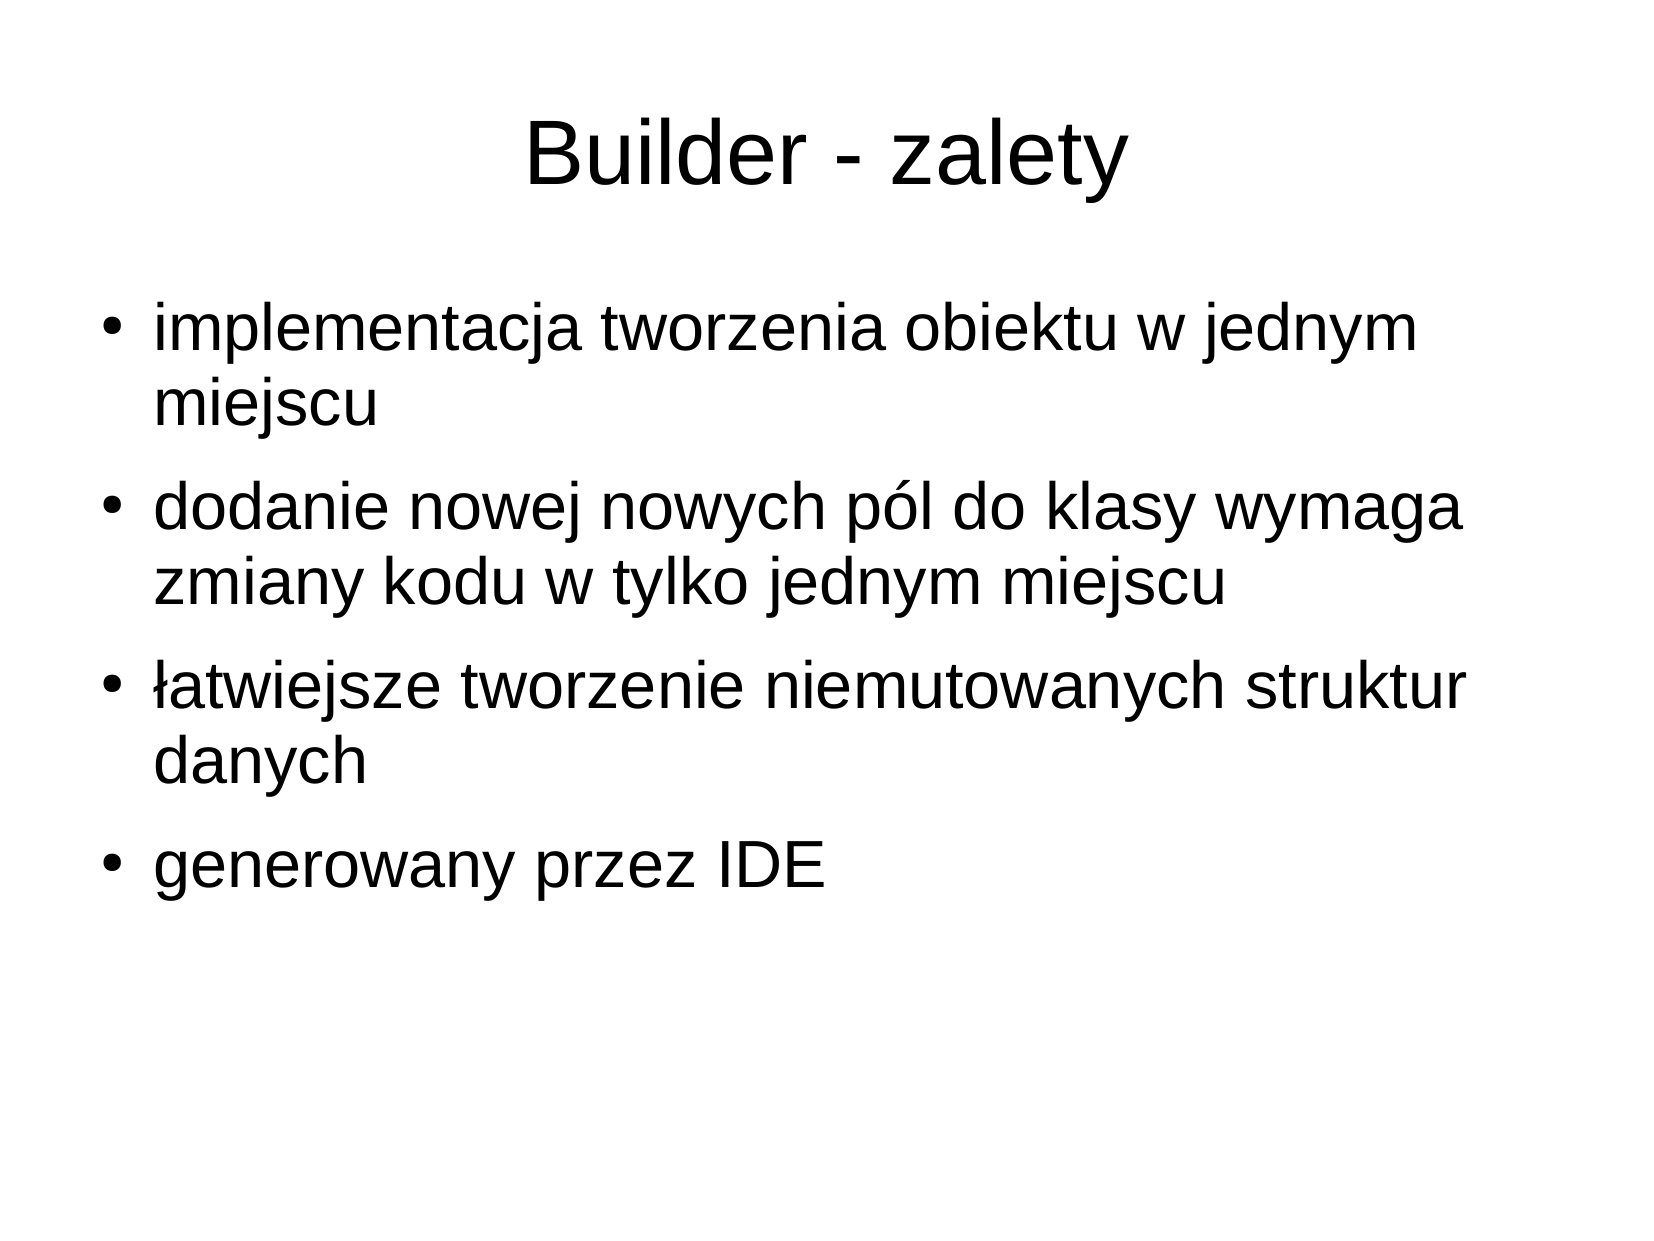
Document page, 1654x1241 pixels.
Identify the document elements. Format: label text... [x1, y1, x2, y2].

list implementacja tworzenia obiektu w jednym miejscu dodanie nowej nowych pól do klasy wymaga zmiany kodu w tylko jednym miejscu łatwiejsze tworzenie niemutowanych struktur danych generowany przez IDE [82, 290, 1571, 1010]
title Builder - zalety [82, 49, 1571, 257]
